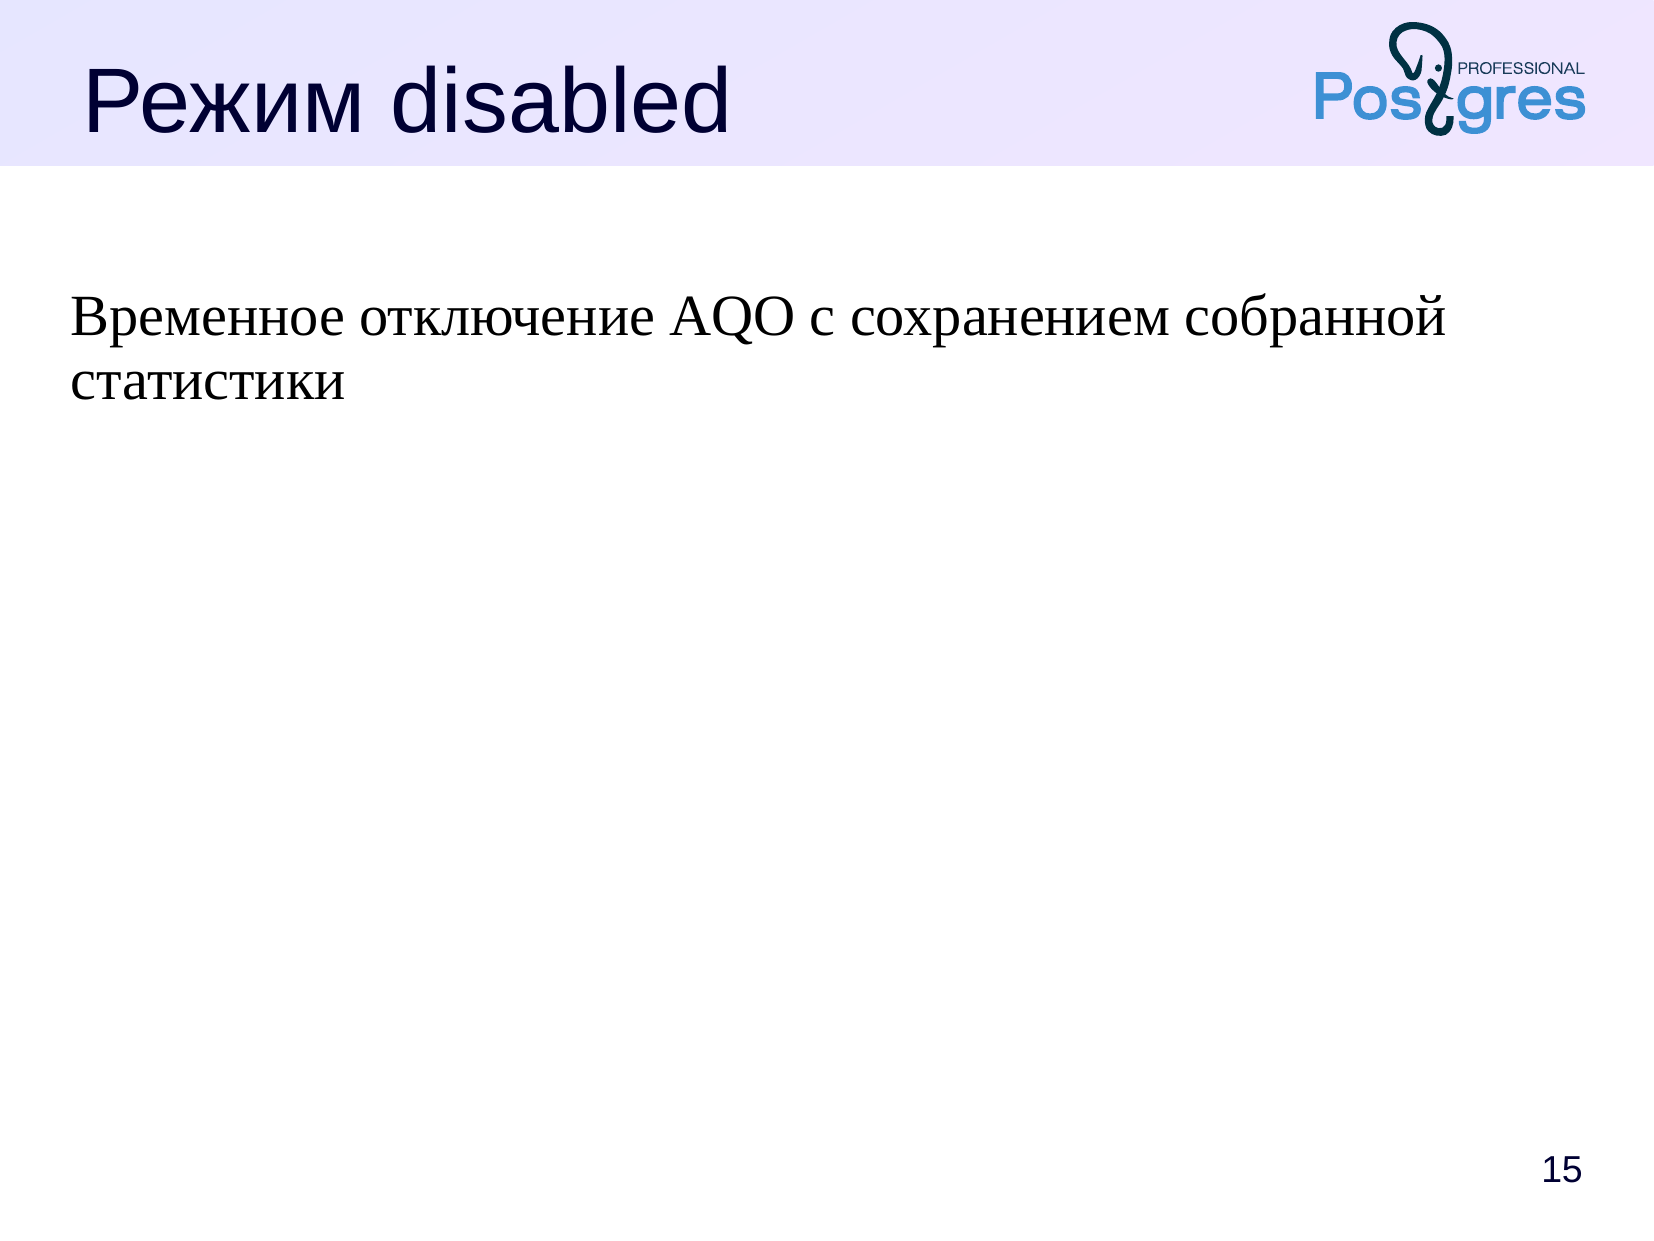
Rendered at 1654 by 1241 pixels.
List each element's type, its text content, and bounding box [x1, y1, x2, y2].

title Режим disabled [82, 49, 1252, 153]
list Временное отключение AQO с сохранением собранной статистики [70, 283, 1583, 1134]
